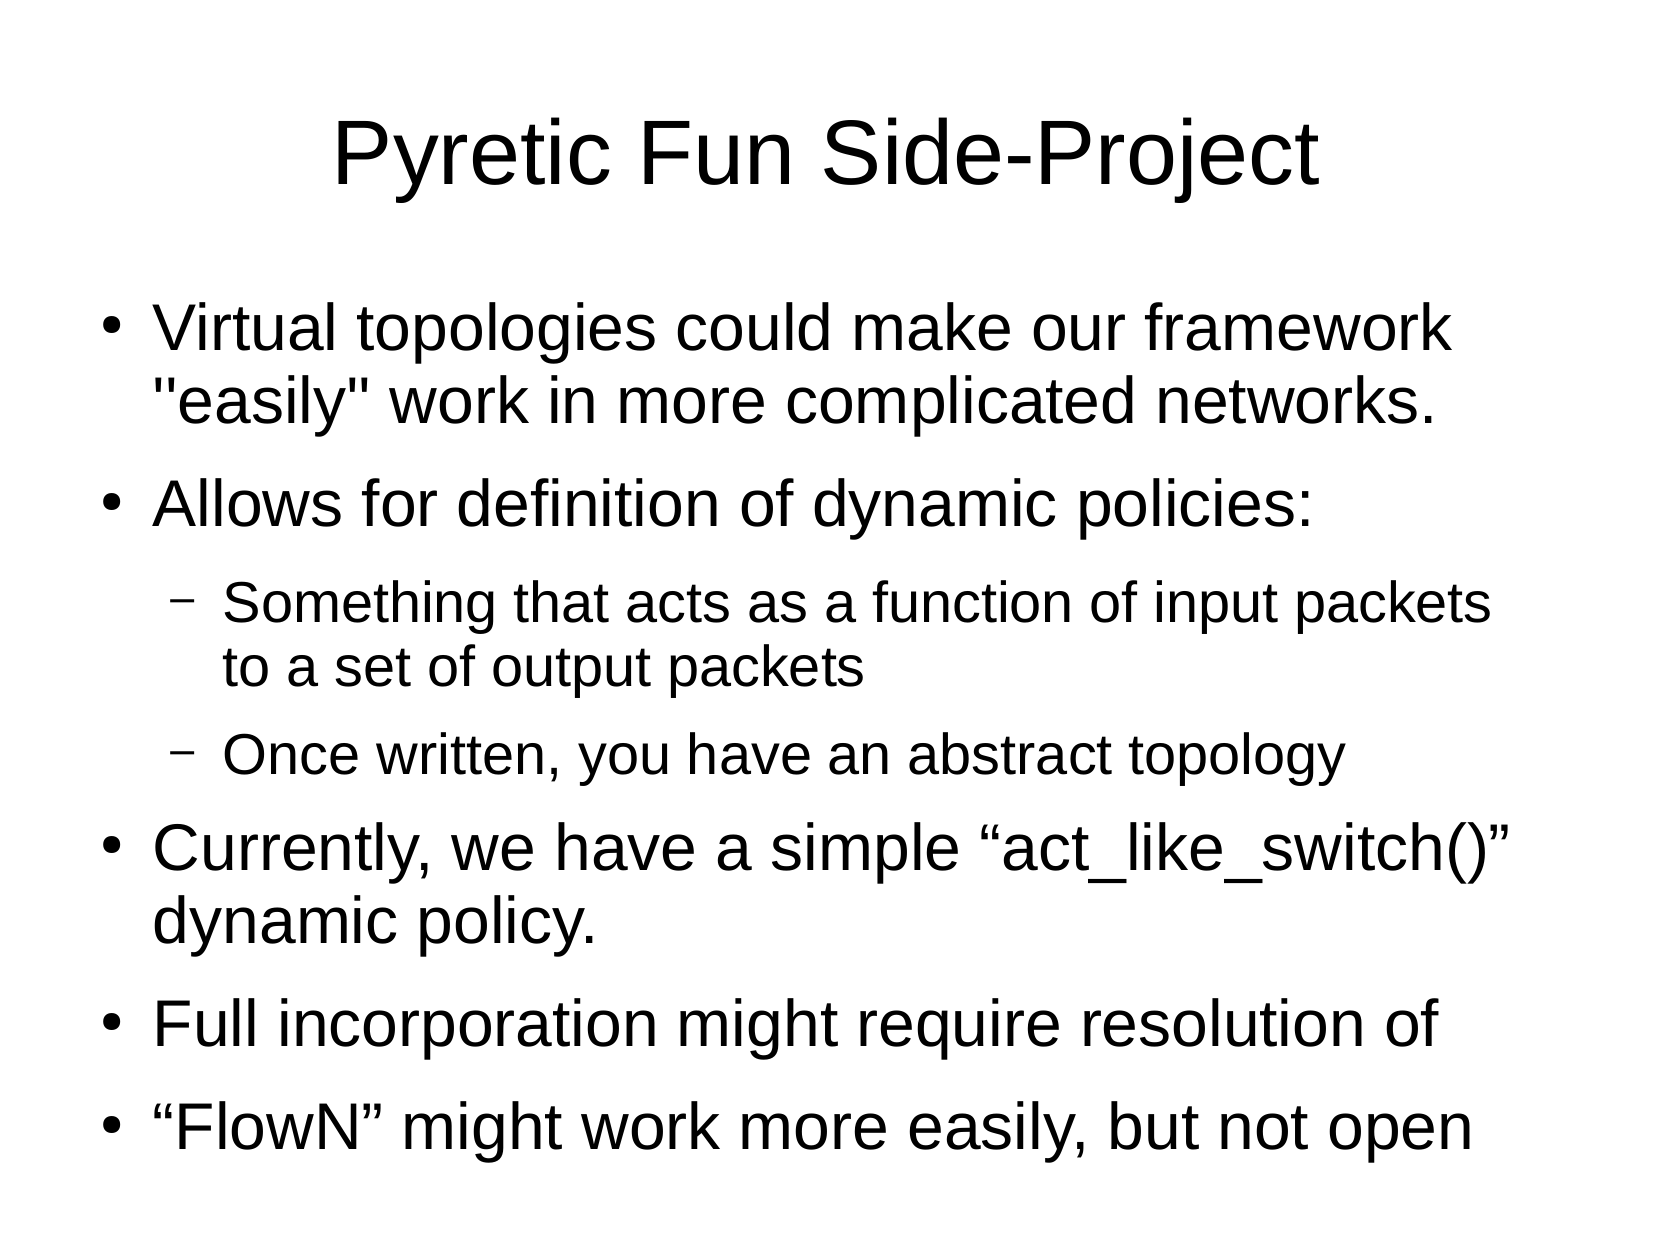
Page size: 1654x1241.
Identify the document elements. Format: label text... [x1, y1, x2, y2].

title Pyretic Fun Side-Project [82, 49, 1571, 257]
list Virtual topologies could make our framework ''easily'' work in more complicated networks. Allows for definition of dynamic policies: Something that acts as a function of input packets to a set of output packets Once written, you have an abstract topology Currently, we have a simple “act_like_switch()” dynamic policy. Full incorporation might require resolution of “FlowN” might work more easily, but not open [82, 290, 1538, 1171]
